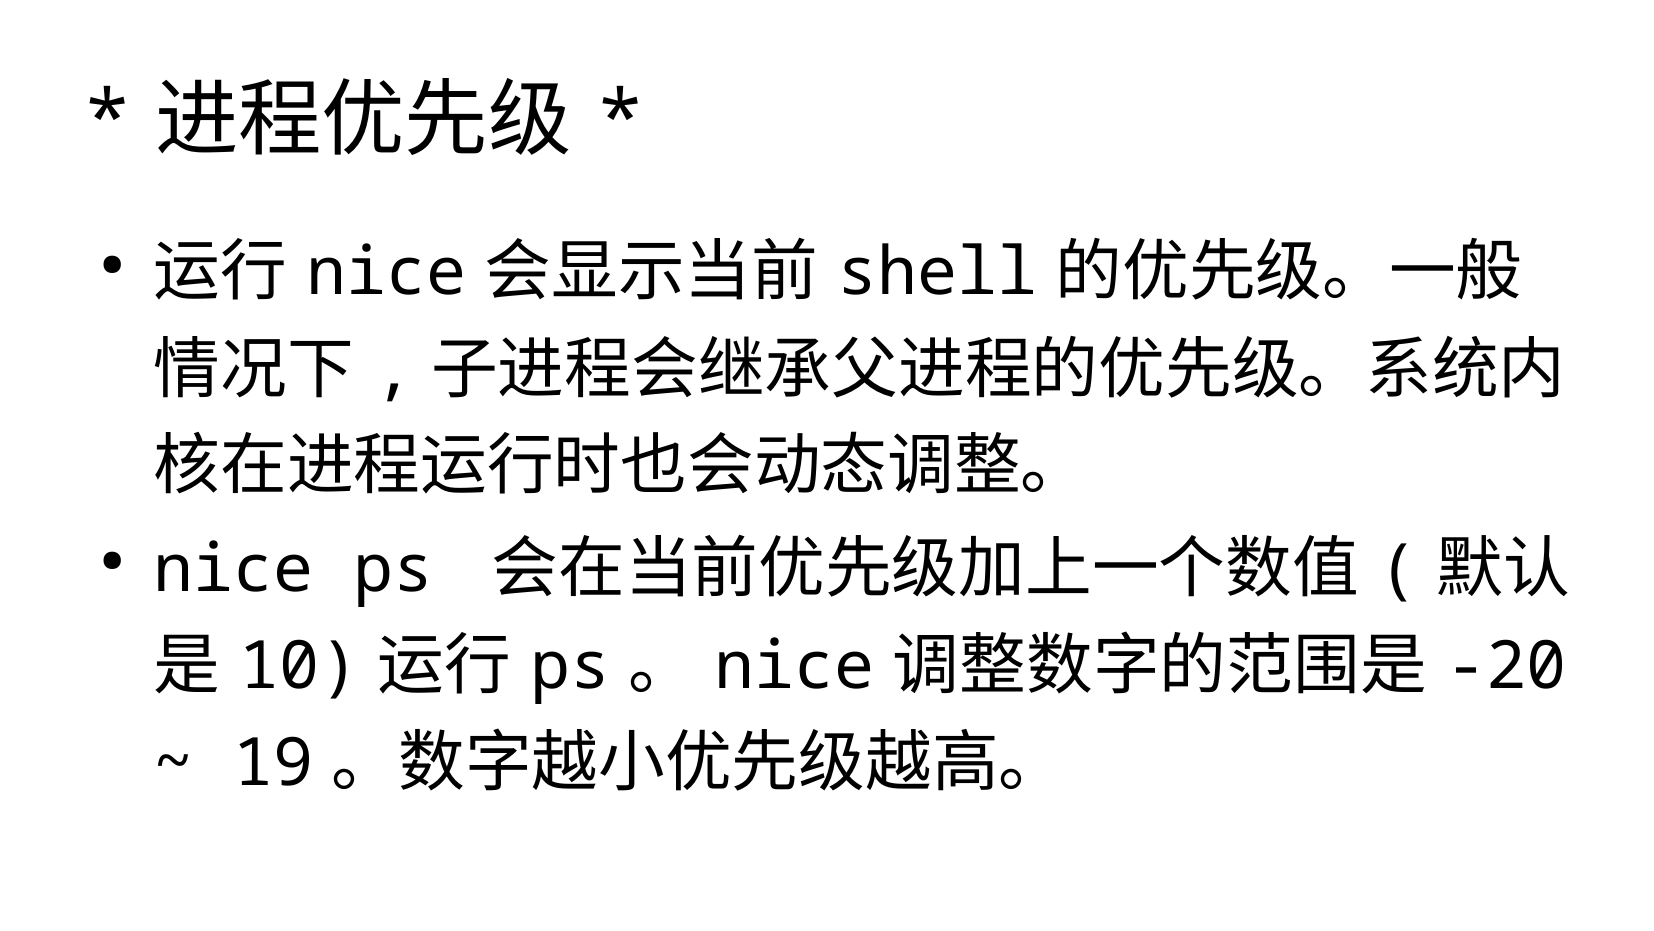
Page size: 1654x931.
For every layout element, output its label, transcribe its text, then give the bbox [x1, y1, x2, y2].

title *进程优先级* [82, 37, 1571, 189]
list 运行nice会显示当前shell的优先级。一般情况下,子进程会继承父进程的优先级。系统内核在进程运行时也会动态调整。 nice ps 会在当前优先级加上一个数值(默认是10)运行ps。nice调整数字的范围是-20 ~ 19。数字越小优先级越高。 [82, 217, 1571, 886]
